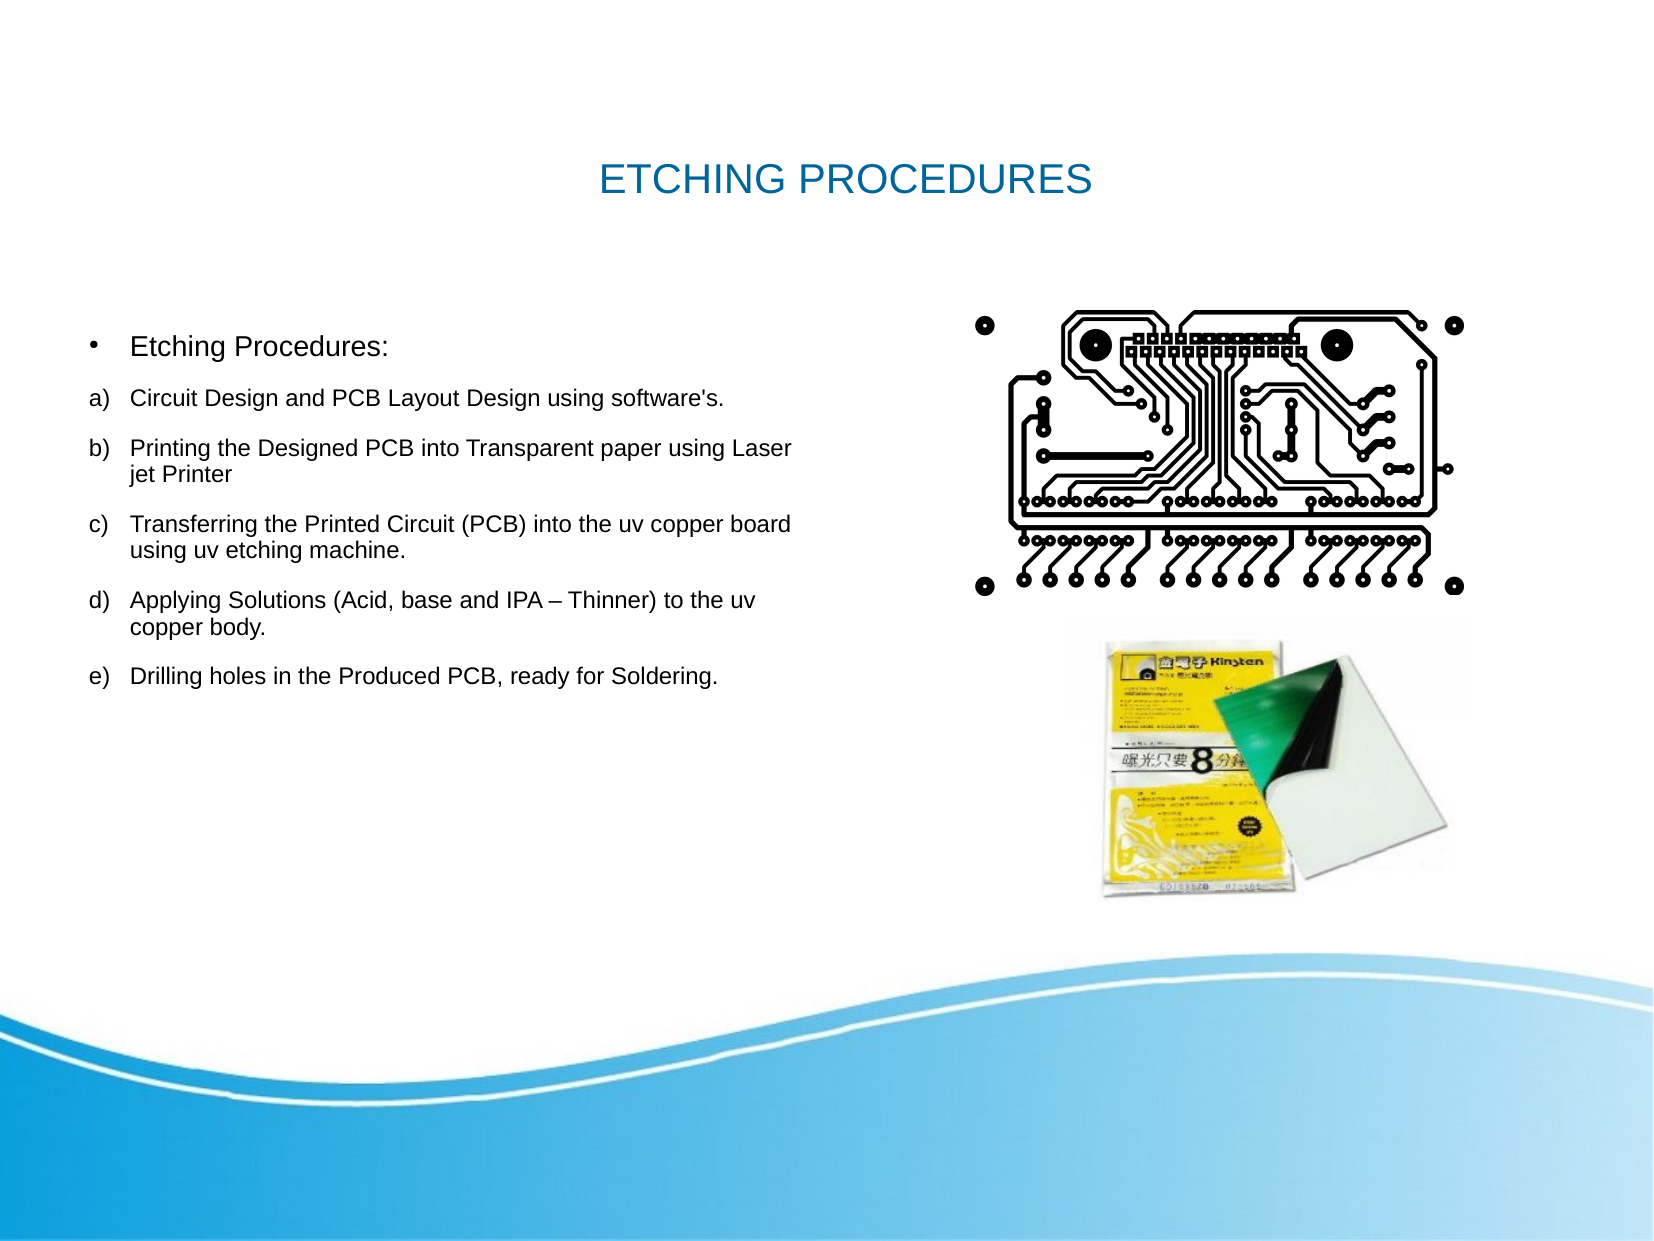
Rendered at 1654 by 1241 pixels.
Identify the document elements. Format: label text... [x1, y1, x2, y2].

list Etching Procedures: Circuit Design and PCB Layout Design using software's. Printing the Designed PCB into Transparent paper using Laser jet Printer Transferring the Printed Circuit (PCB) into the uv copper board using uv etching machine. Applying Solutions (Acid, base and IPA – Thinner) to the uv copper body. Drilling holes in the Produced PCB, ready for Soldering. [75, 330, 802, 691]
picture [975, 310, 1471, 946]
picture [0, 952, 1654, 1241]
title ETCHING PROCEDURES [101, 75, 1591, 283]
